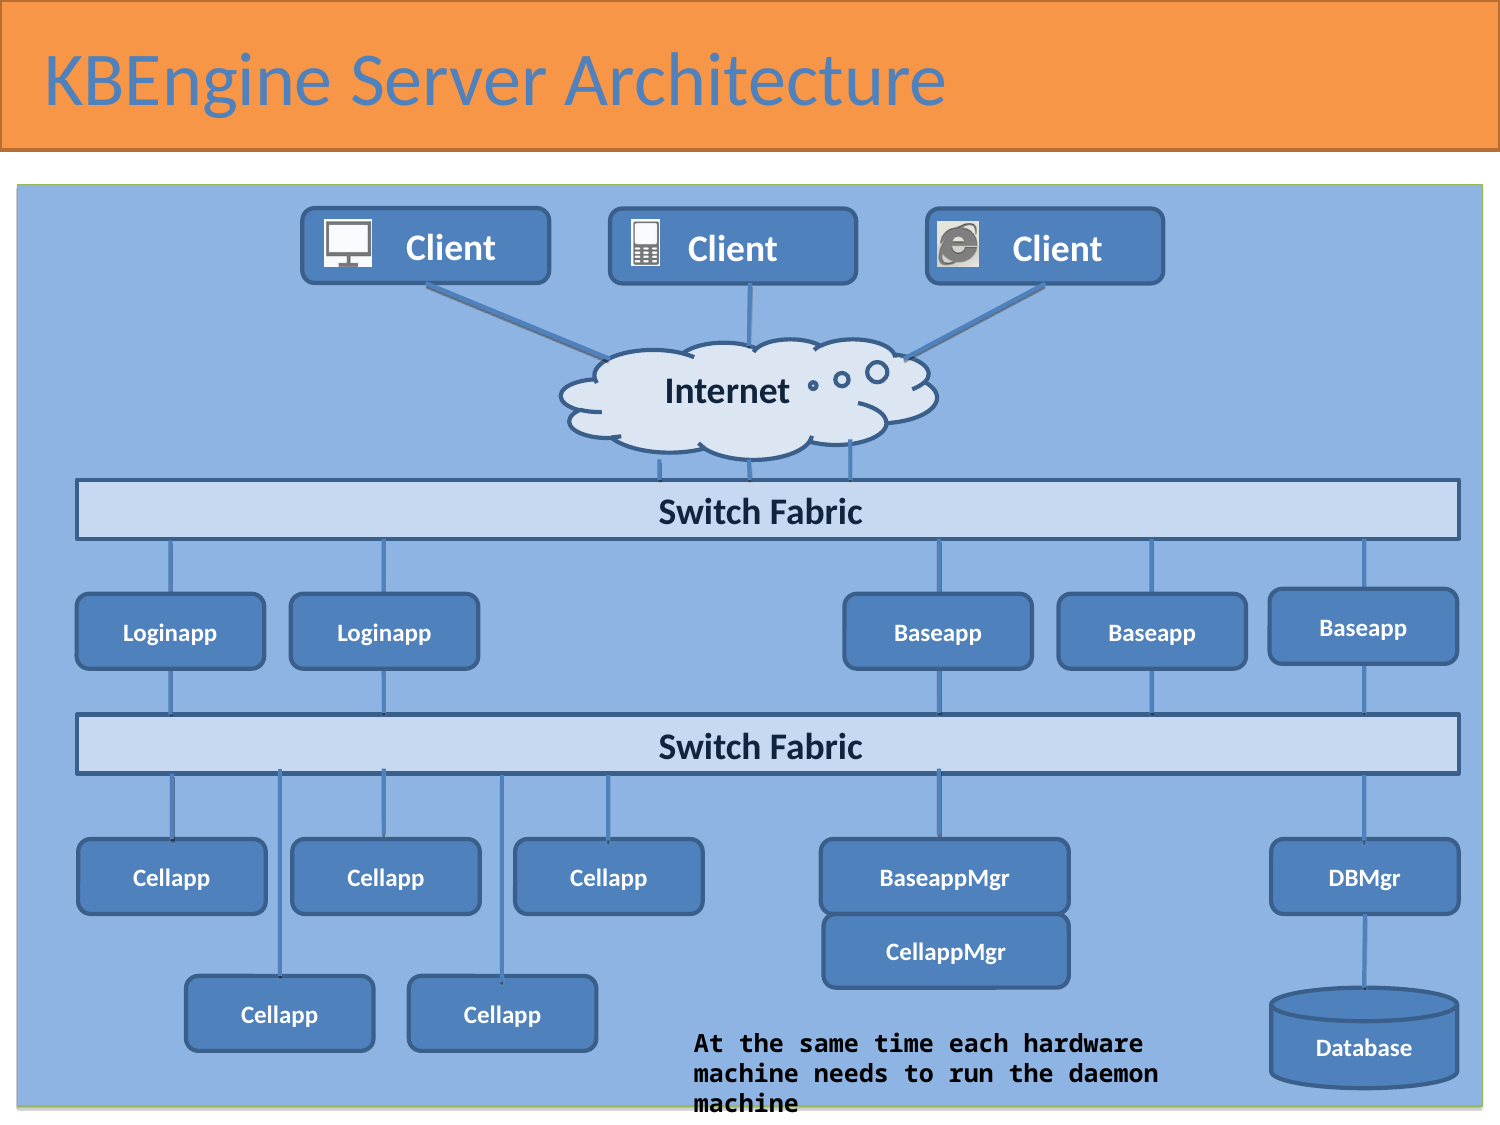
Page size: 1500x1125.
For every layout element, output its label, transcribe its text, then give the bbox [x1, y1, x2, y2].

text_box Switch Fabric [643, 714, 1164, 775]
text_box Loginapp [76, 593, 265, 669]
text_box BaseappMgr [820, 838, 1069, 914]
picture [631, 219, 660, 266]
text_box CellappMgr [823, 913, 1069, 988]
text_box Cellapp [292, 838, 480, 914]
picture [324, 219, 372, 267]
text_box Baseapp [1269, 588, 1458, 664]
text_box DBMgr [1271, 838, 1459, 914]
text_box [0, 0, 1500, 150]
text_box Baseapp [1058, 593, 1247, 669]
text_box Internet [644, 358, 886, 419]
text_box Loginapp [290, 593, 479, 669]
text_box Cellapp [408, 975, 597, 1051]
text_box Switch Fabric [643, 479, 1164, 540]
text_box Cellapp [185, 975, 374, 1051]
text_box Baseapp [844, 593, 1032, 669]
text_box Client [927, 208, 1164, 284]
text_box Cellapp [515, 838, 703, 914]
title KBEngine Server Architecture [29, 21, 1188, 129]
text_box Client [609, 208, 857, 284]
text_box Cellapp [78, 838, 266, 914]
text_box [17, 184, 1483, 1106]
text_box At the same time each hardware machine needs to run the daemon machine [679, 1020, 1272, 1125]
text_box Database [1271, 987, 1458, 1089]
text_box Client [302, 207, 550, 284]
picture [937, 221, 979, 267]
